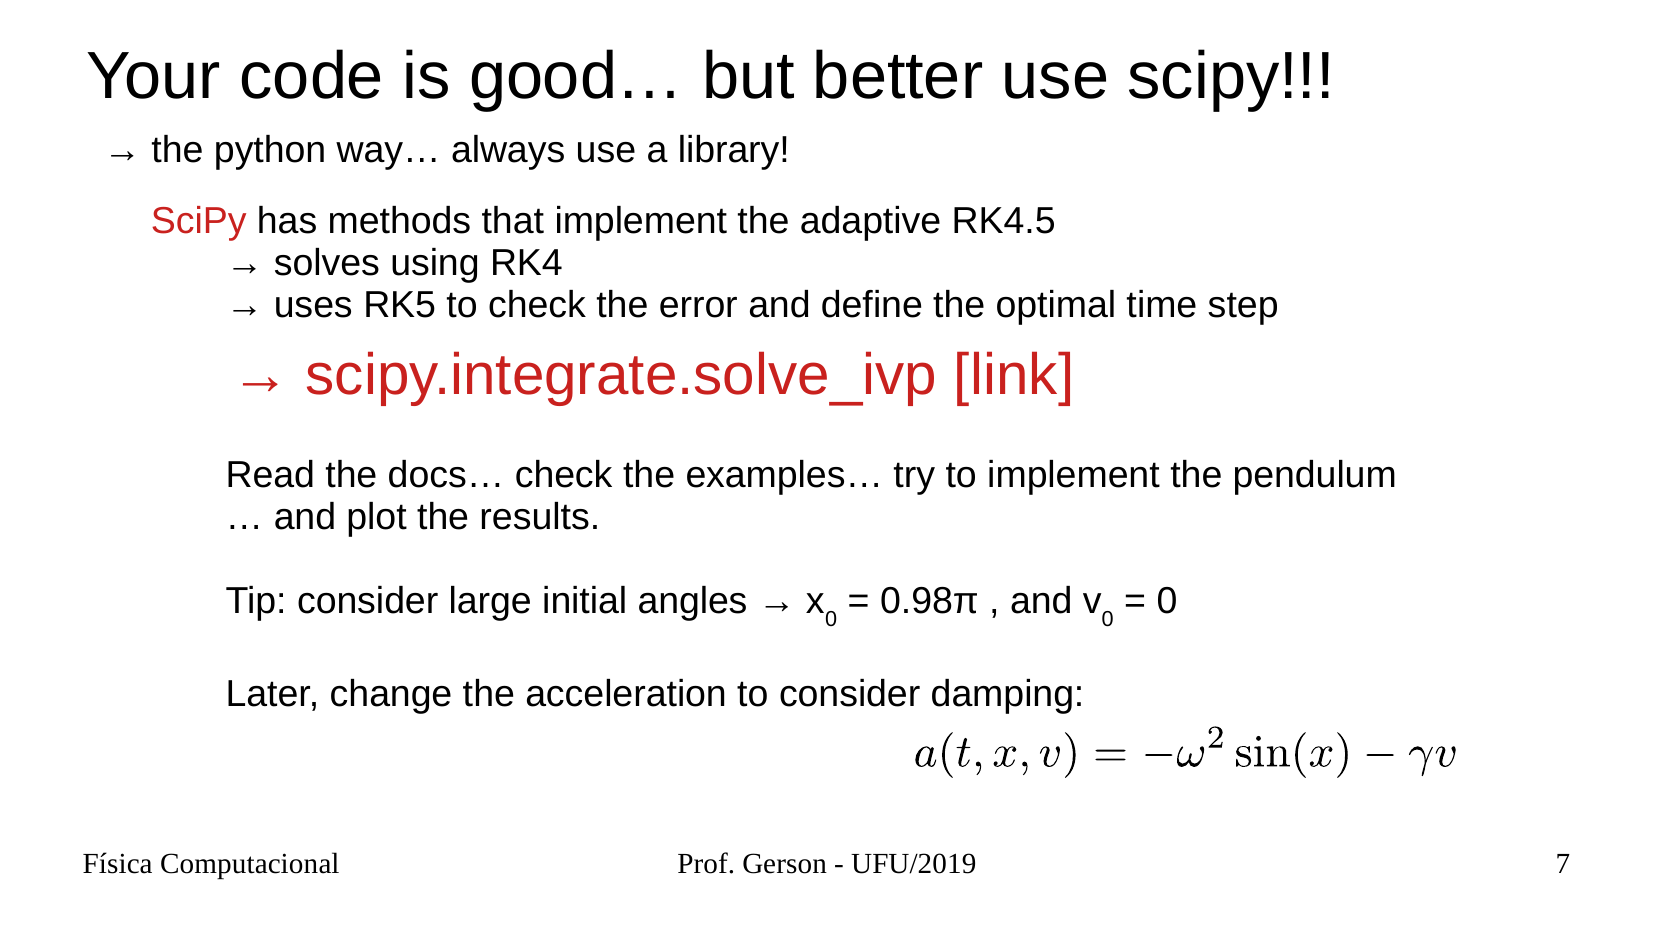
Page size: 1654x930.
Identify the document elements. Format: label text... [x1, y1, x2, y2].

text_box Your code is good… but better use scipy!!! [71, 31, 1352, 121]
text_box SciPy has methods that implement the adaptive RK4.5 → solves using RK4 → uses RK5 to check the error and define the optimal time step [136, 192, 1294, 334]
text_box → the python way… always use a library! [88, 121, 806, 179]
picture [911, 724, 1458, 780]
text_box Read the docs… check the examples… try to implement the pendulum … and plot the results. Tip: consider large initial angles → x0 = 0.98π , and v0 = 0 Later, change the acceleration to consider damping: [210, 446, 1413, 723]
text_box → scipy.integrate.solve_ivp [link] [216, 334, 1090, 415]
